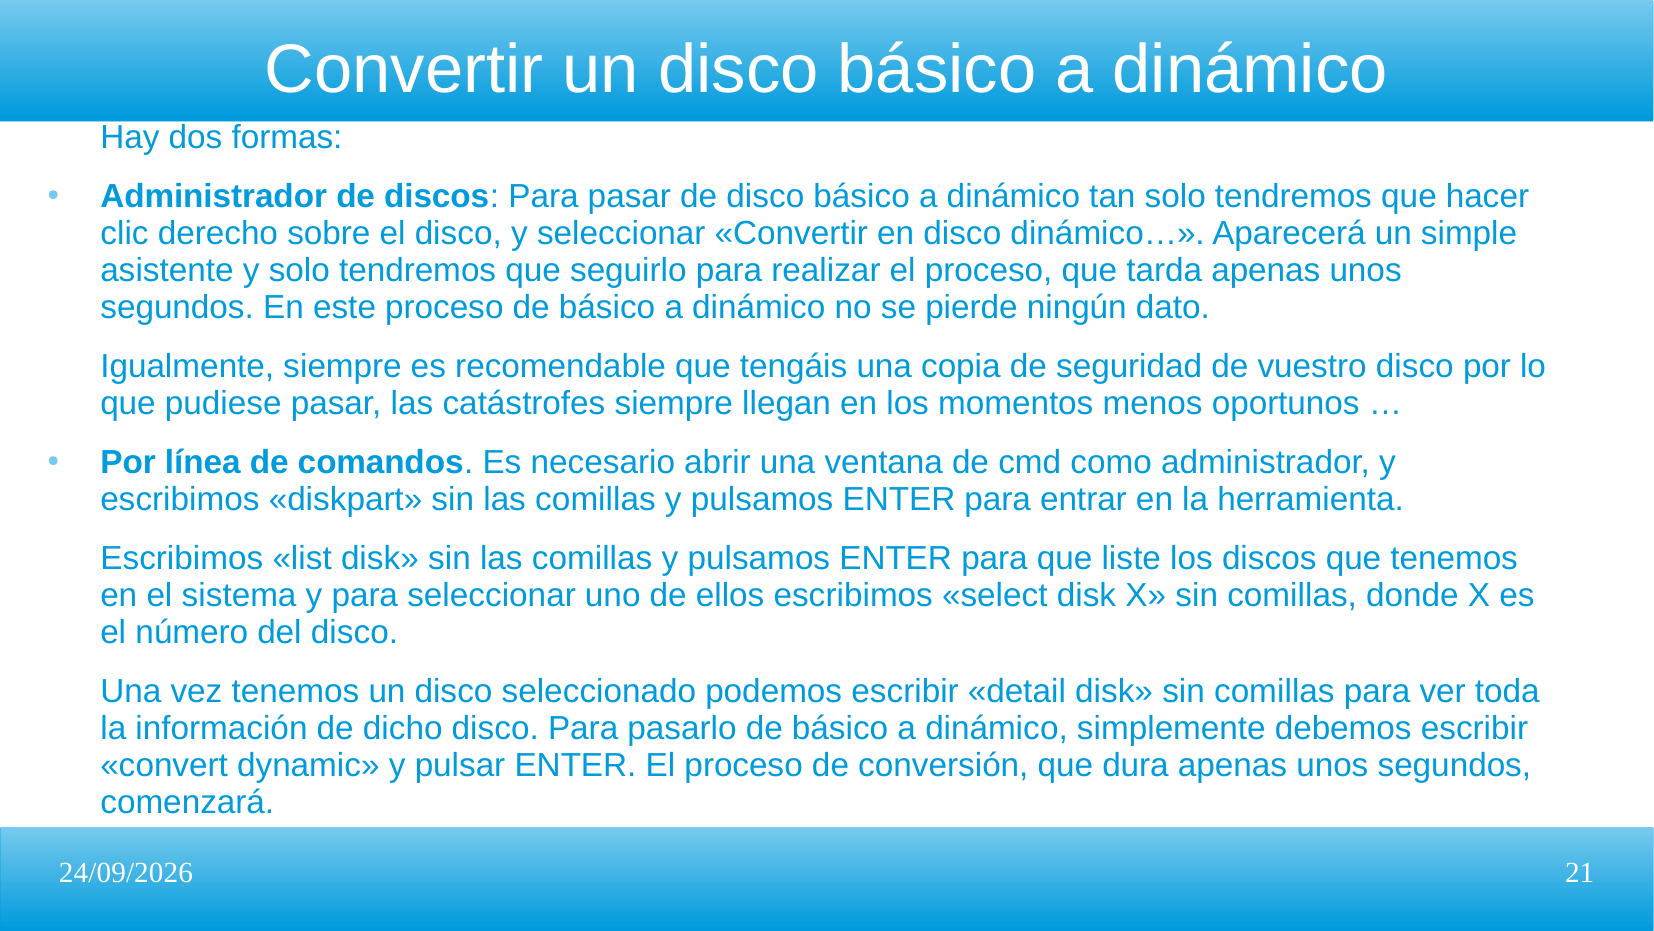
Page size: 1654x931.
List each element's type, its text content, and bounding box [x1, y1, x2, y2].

list Hay dos formas: Administrador de discos: Para pasar de disco básico a dinámico tan solo tendremos que hacer clic derecho sobre el disco, y seleccionar «Convertir en disco dinámico…». Aparecerá un simple asistente y solo tendremos que seguirlo para realizar el proceso, que tarda apenas unos segundos. En este proceso de básico a dinámico no se pierde ningún dato. Igualmente, siempre es recomendable que tengáis una copia de seguridad de vuestro disco por lo que pudiese pasar, las catástrofes siempre llegan en los momentos menos oportunos … Por línea de comandos. Es necesario abrir una ventana de cmd como administrador, y escribimos «diskpart» sin las comillas y pulsamos ENTER para entrar en la herramienta. Escribimos «list disk» sin las comillas y pulsamos ENTER para que liste los discos que tenemos en el sistema y para seleccionar uno de ellos escribimos «select disk X» sin comillas, donde X es el número del disco. Una vez tenemos un disco seleccionado podemos escribir «detail disk» sin comillas para ver toda la información de dicho disco. Para pasarlo de básico a dinámico, simplemente debemos escribir «convert dynamic» y pulsar ENTER. El proceso de conversión, que dura apenas unos segundos, comenzará. [29, 118, 1565, 709]
title Convertir un disco básico a dinámico [58, 29, 1595, 108]
